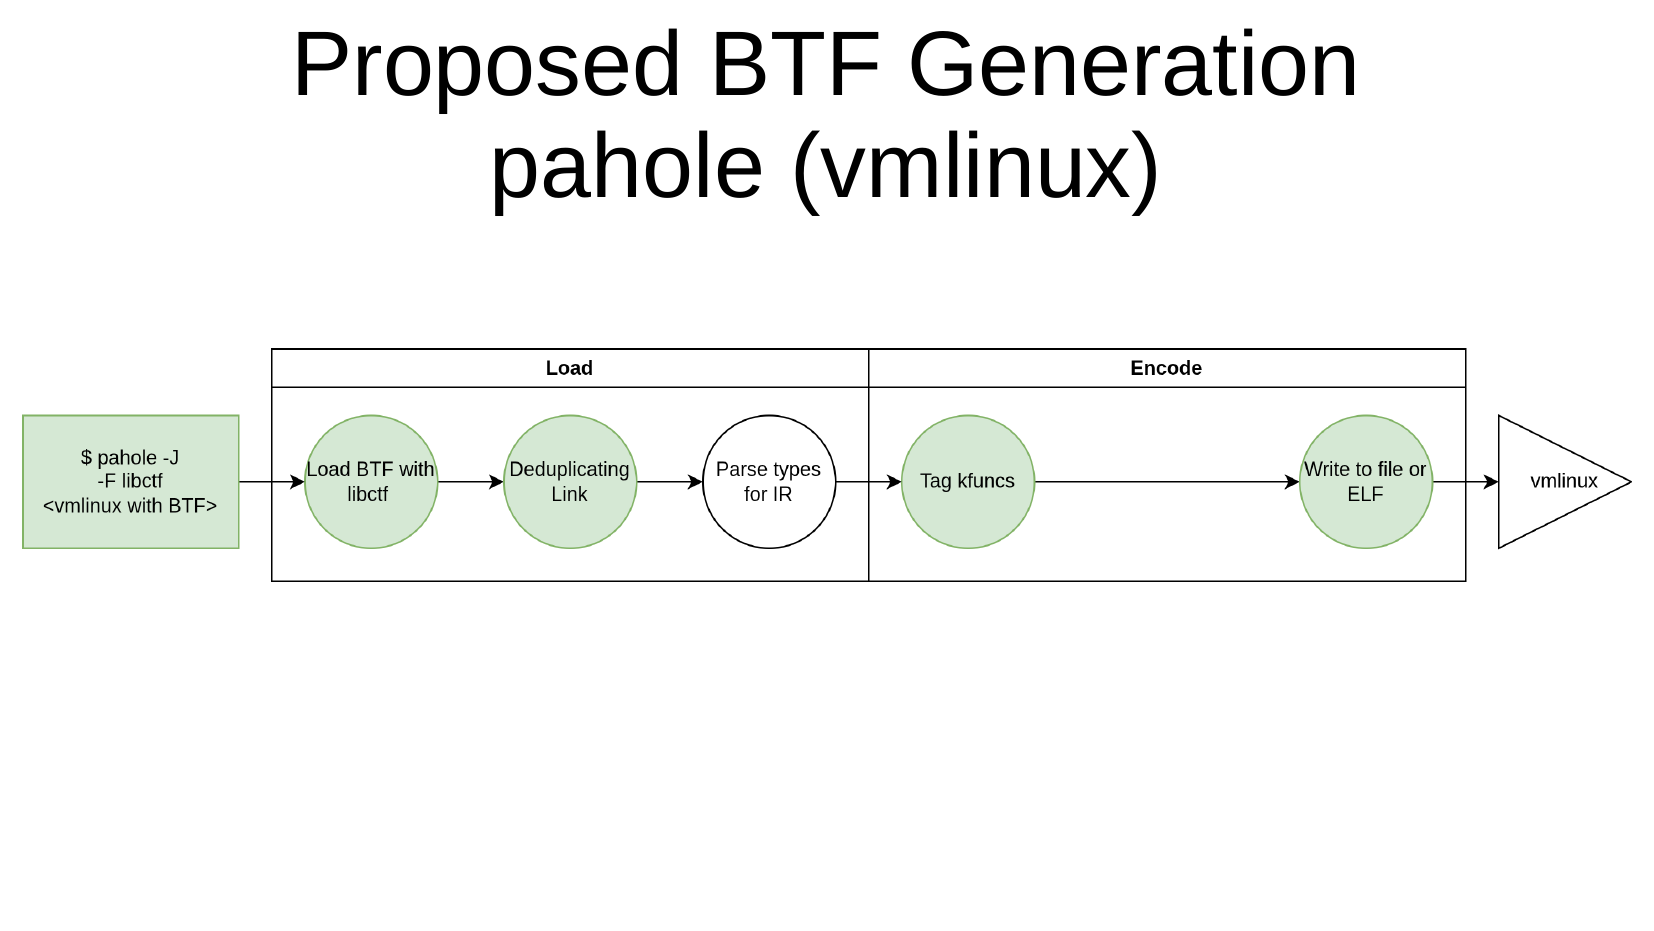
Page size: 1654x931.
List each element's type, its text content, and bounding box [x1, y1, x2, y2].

picture [22, 348, 1632, 582]
title Proposed BTF Generation pahole (vmlinux) [82, 12, 1571, 218]
